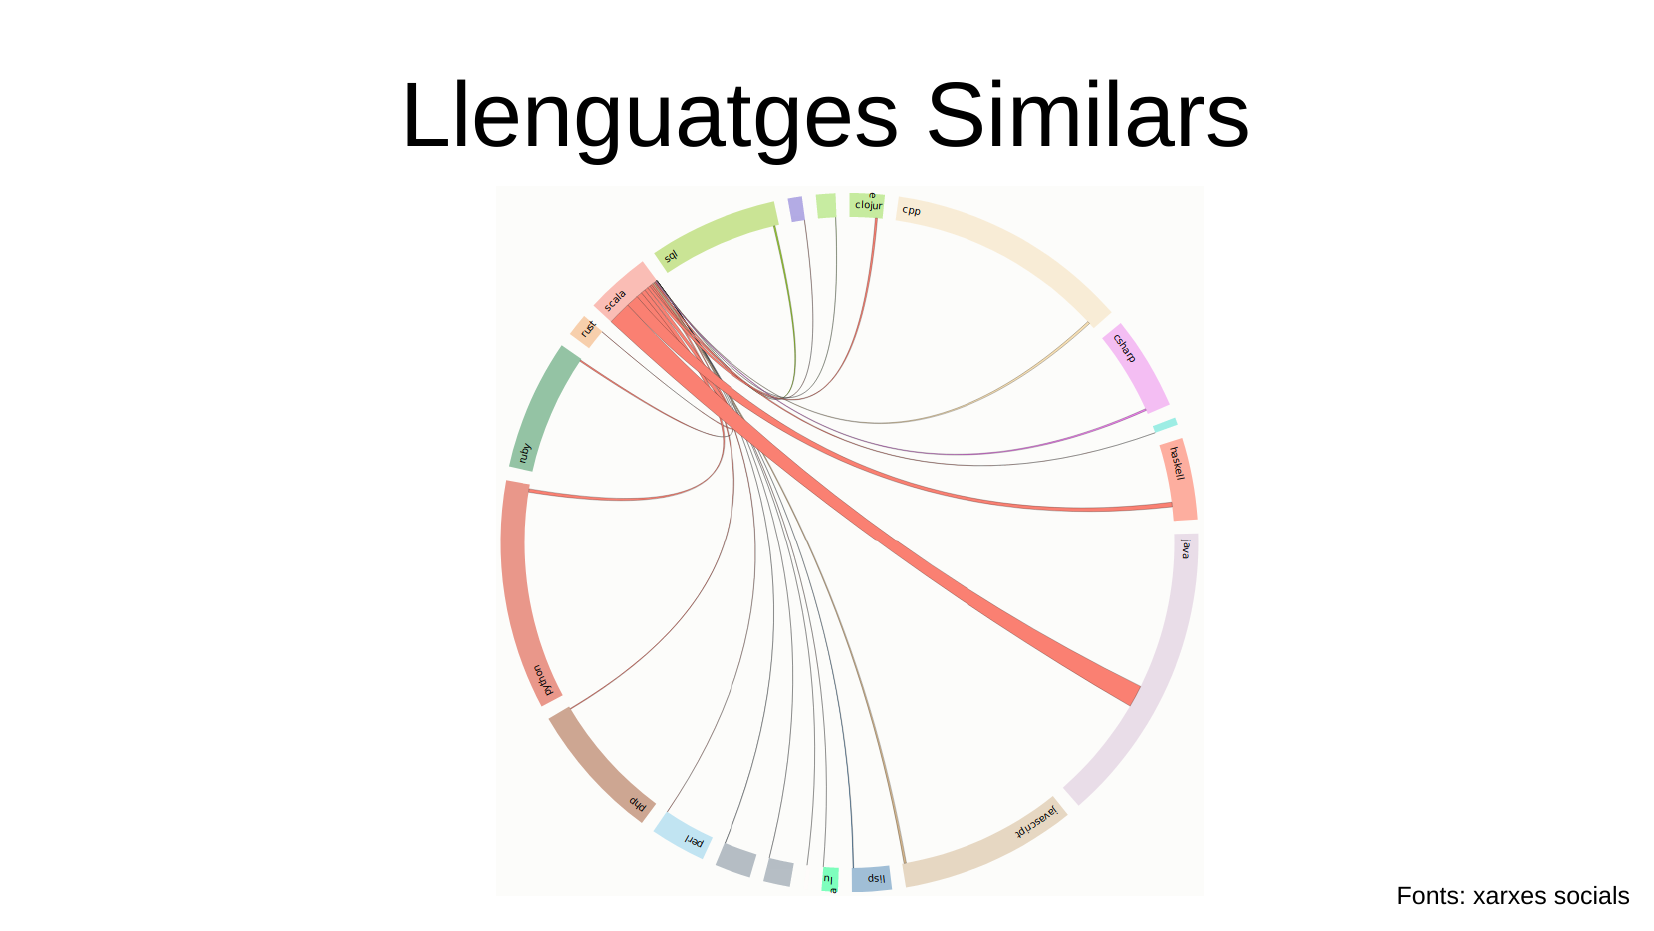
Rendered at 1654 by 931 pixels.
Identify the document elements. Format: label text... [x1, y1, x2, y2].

text_box Fonts: xarxes socials [1381, 874, 1654, 931]
picture [496, 186, 1204, 896]
title Llenguatges Similars [82, 37, 1571, 193]
